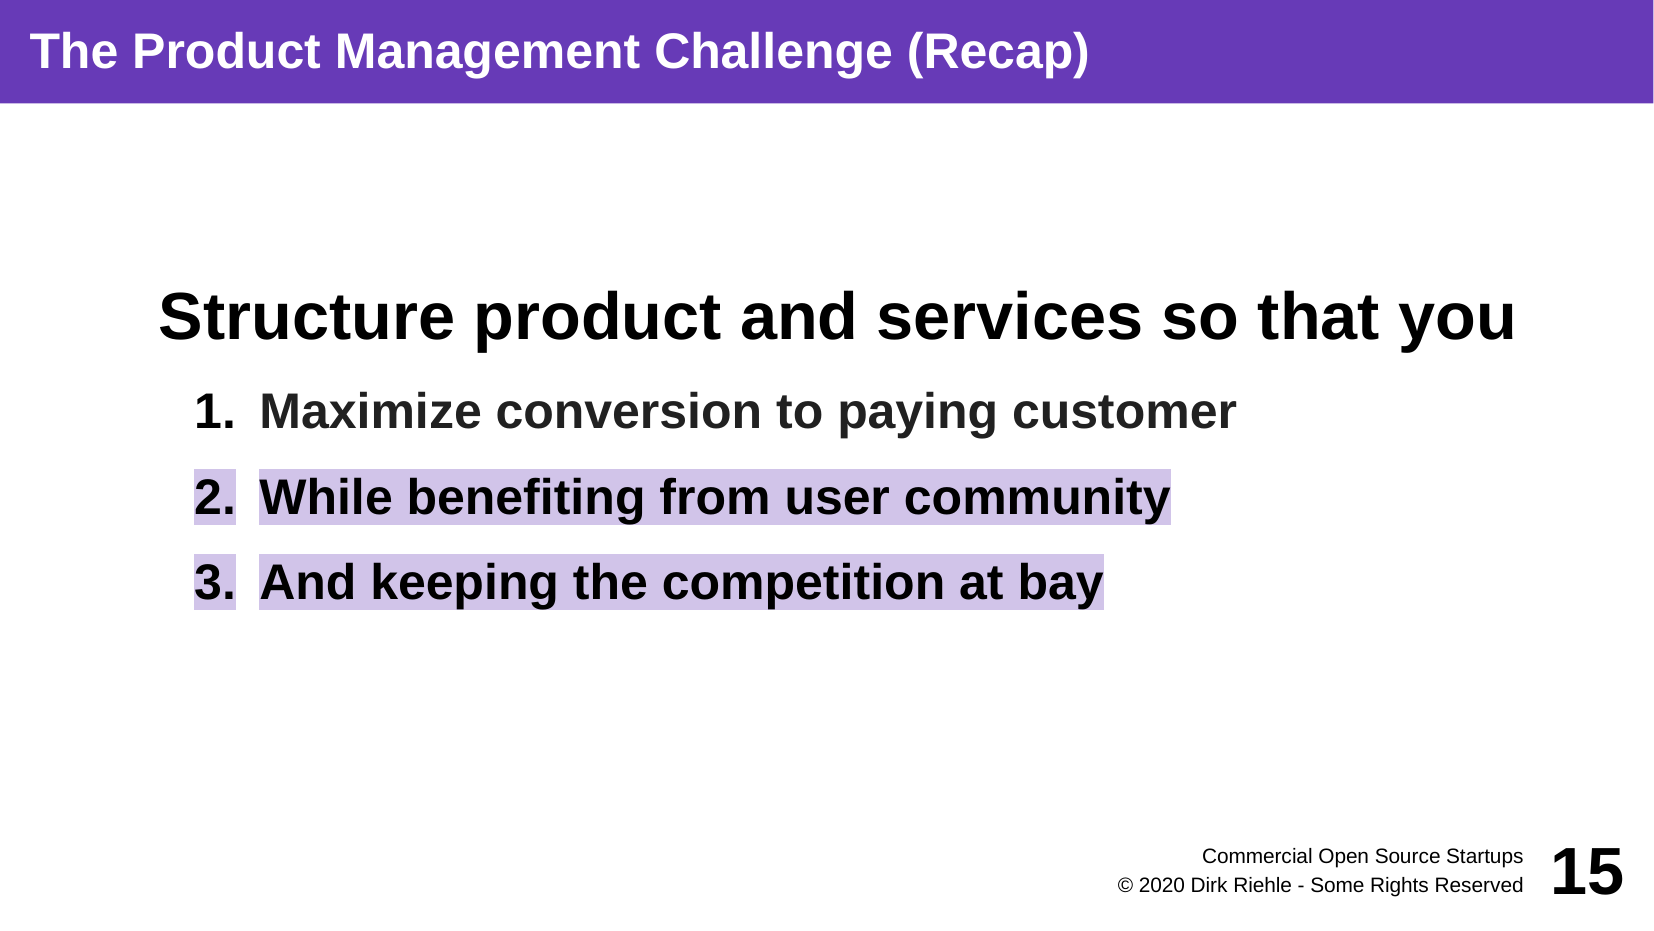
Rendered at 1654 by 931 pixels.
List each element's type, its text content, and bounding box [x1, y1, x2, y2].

subtitle Structure product and services so that you Maximize conversion to paying customer While benefiting from user community And keeping the competition at bay [29, 132, 1625, 813]
title The Product Management Challenge (Recap) [0, 0, 1654, 104]
